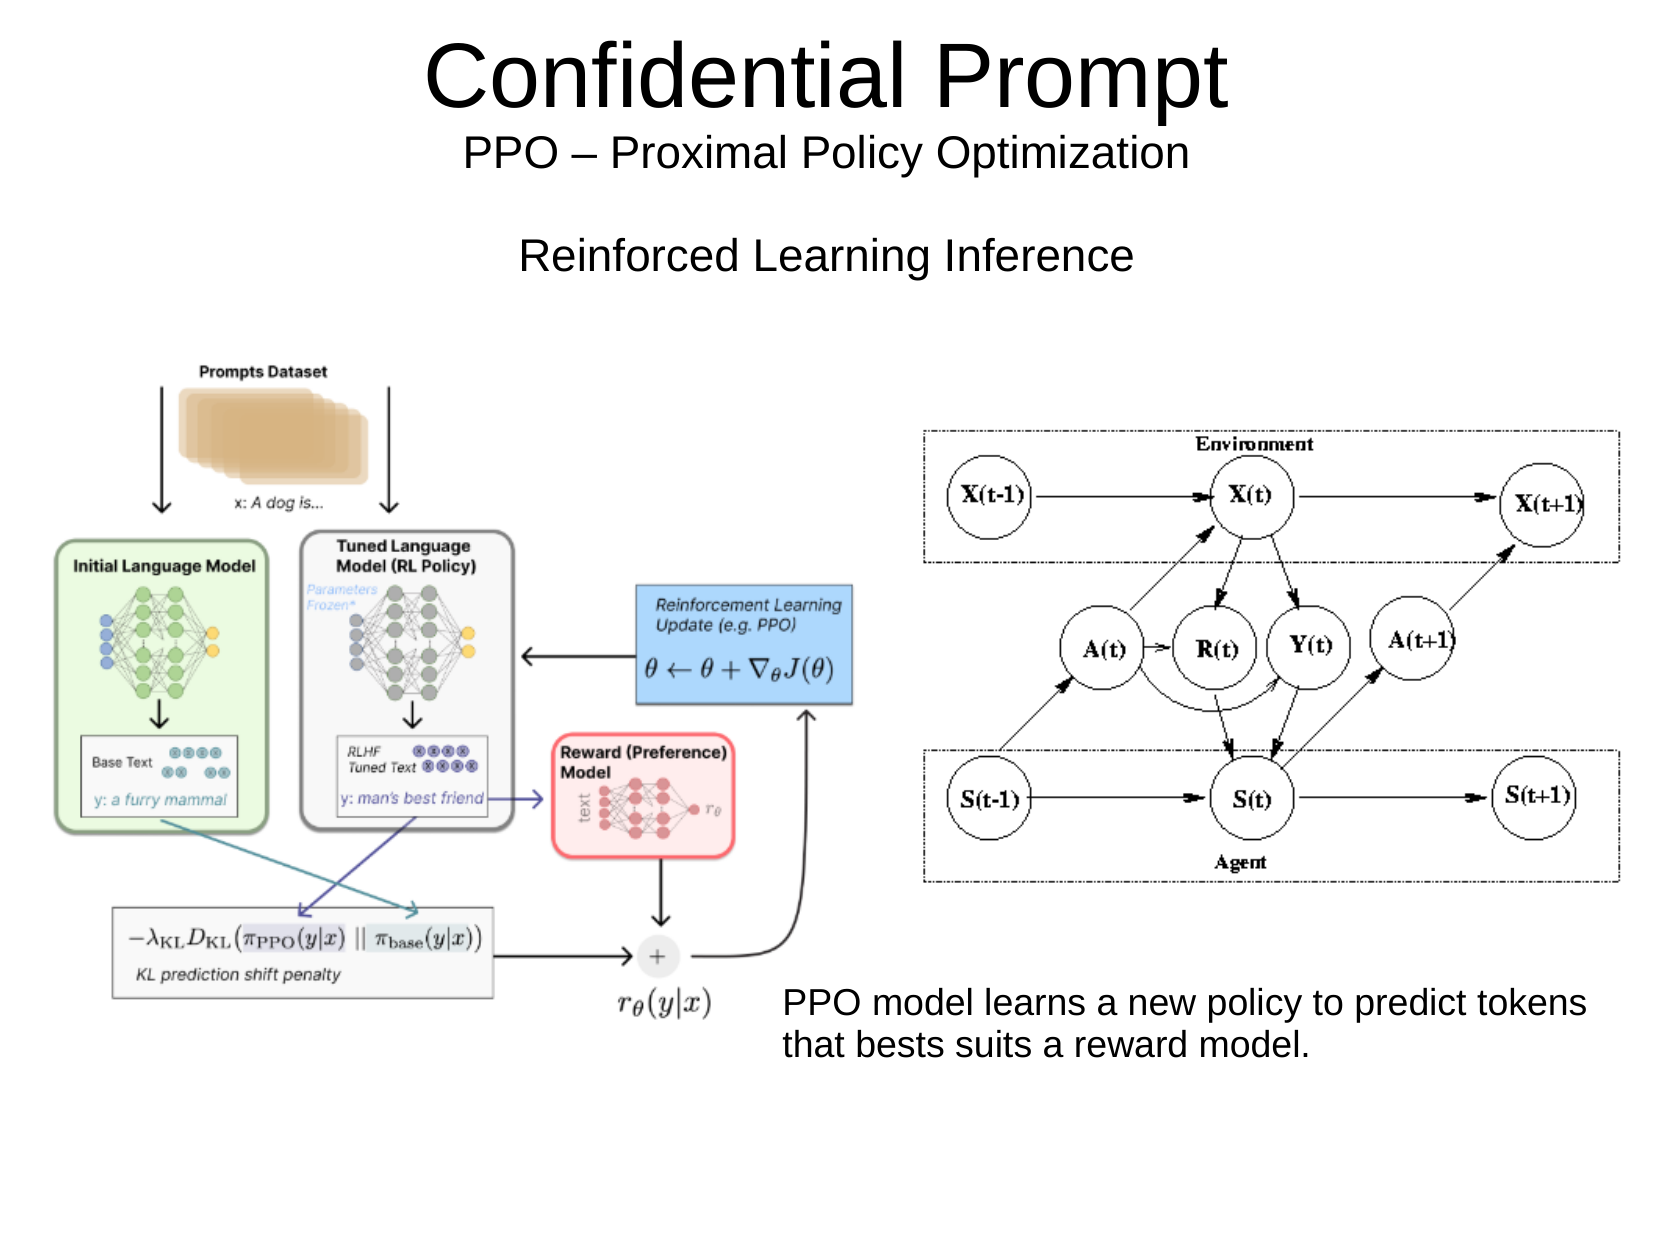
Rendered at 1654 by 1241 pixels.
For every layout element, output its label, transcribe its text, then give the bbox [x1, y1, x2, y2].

title Confidential Prompt PPO – Proximal Policy Optimization Reinforced Learning Inference [82, 25, 1571, 281]
picture [29, 347, 875, 1034]
text_box PPO model learns a new policy to predict tokens that bests suits a reward model. [767, 974, 1602, 1074]
picture [919, 421, 1625, 886]
